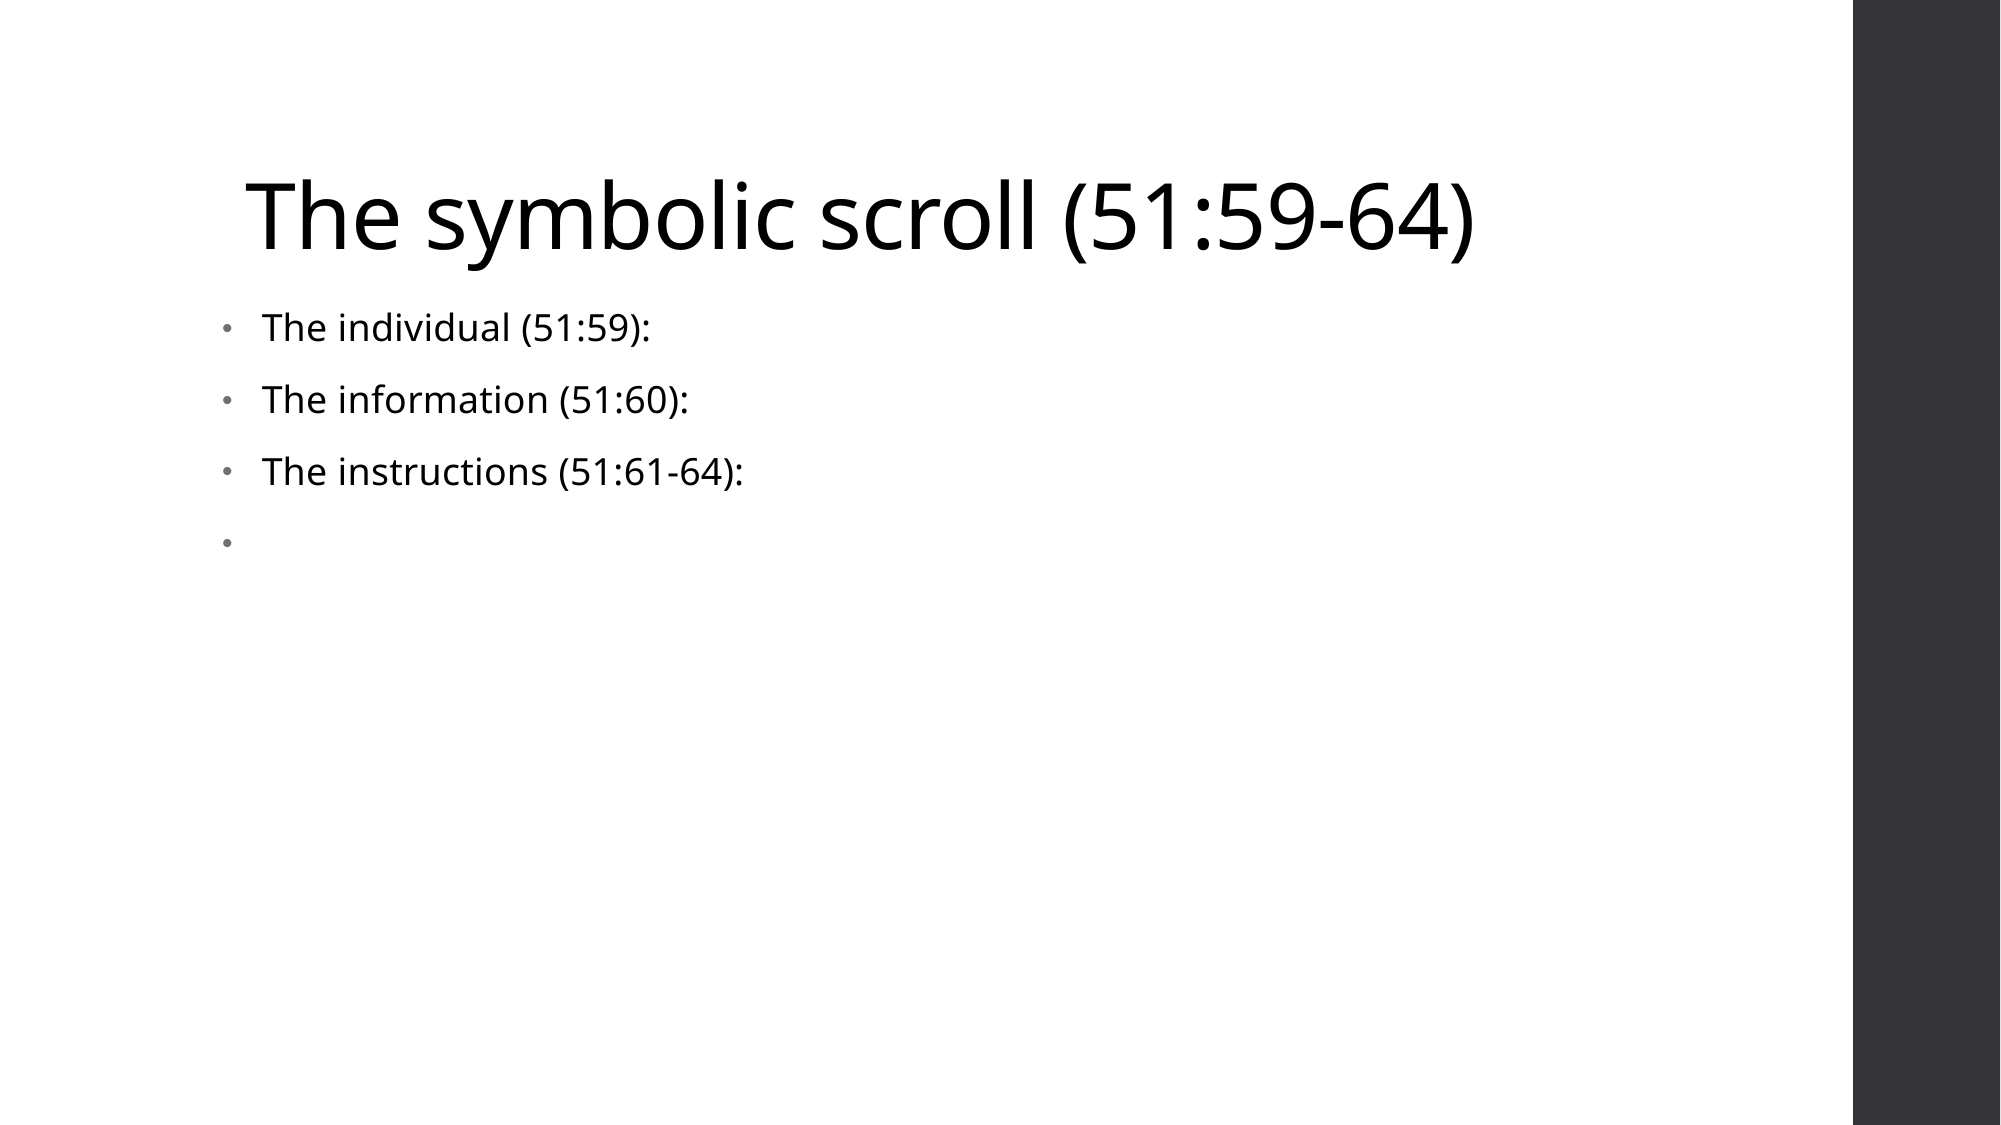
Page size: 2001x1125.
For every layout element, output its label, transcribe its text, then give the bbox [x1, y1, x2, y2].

title The symbolic scroll (51:59-64) [206, 60, 1797, 278]
list The individual (51:59): The information (51:60): The instructions (51:61-64): [206, 299, 1617, 1014]
